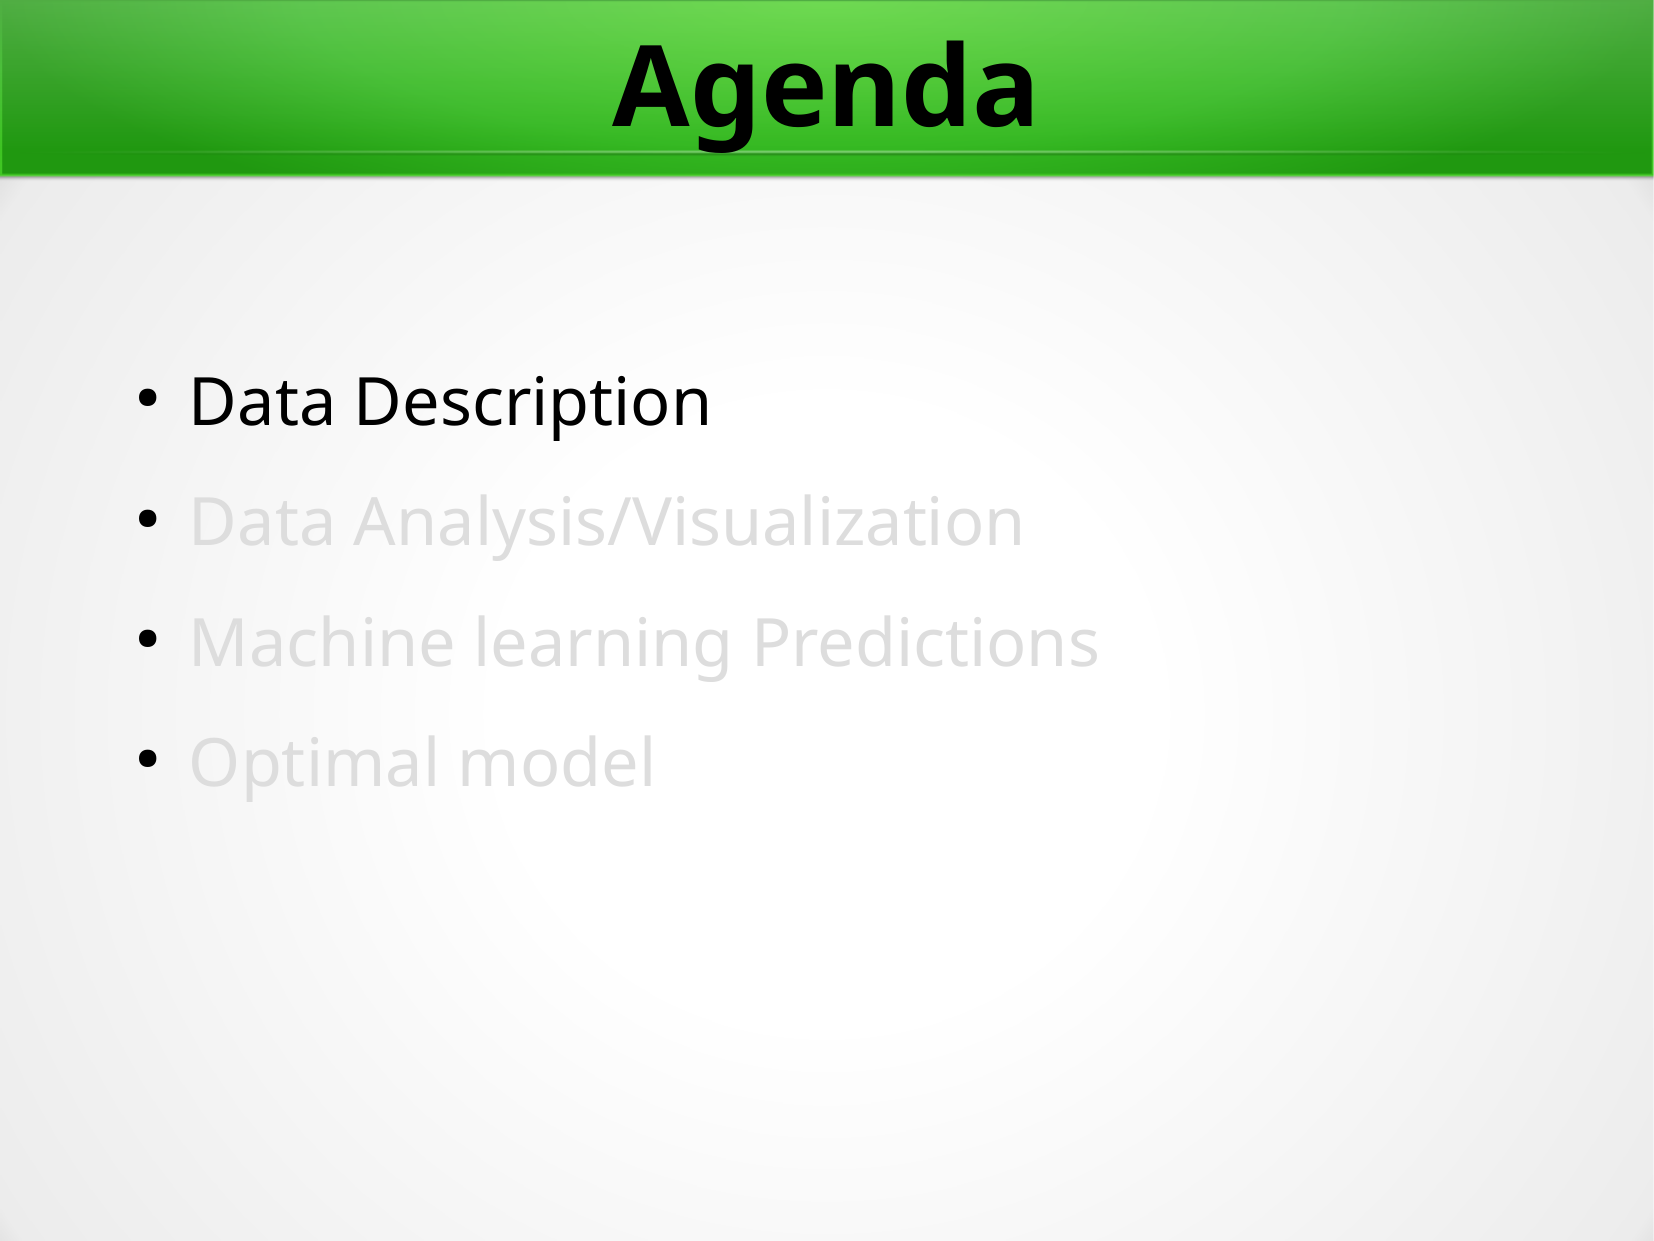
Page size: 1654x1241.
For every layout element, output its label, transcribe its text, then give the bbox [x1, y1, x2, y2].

picture [0, 0, 1654, 1241]
list Data Description Data Analysis/Visualization Machine learning Predictions Optimal model [118, 354, 1607, 1177]
title Agenda [82, 11, 1571, 154]
